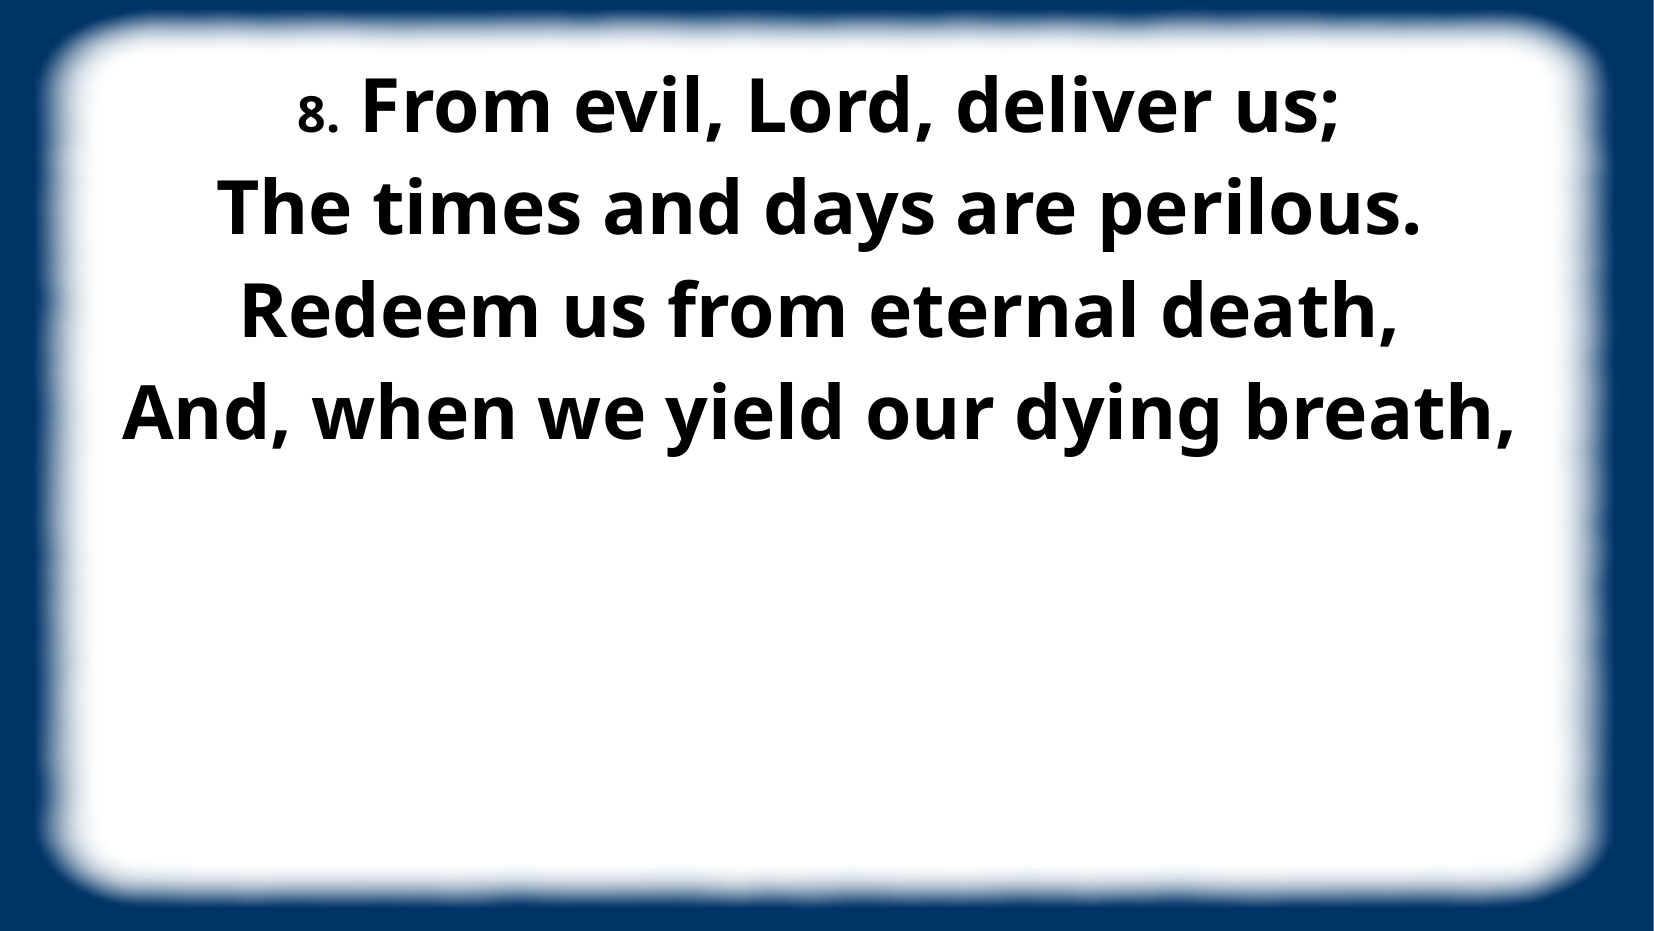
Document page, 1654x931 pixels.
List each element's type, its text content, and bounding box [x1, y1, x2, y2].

picture [0, 0, 1654, 931]
text_box 8. From evil, Lord, deliver us; The times and days are perilous. Redeem us from eternal death, And, when we yield our dying breath, [77, 45, 1563, 460]
